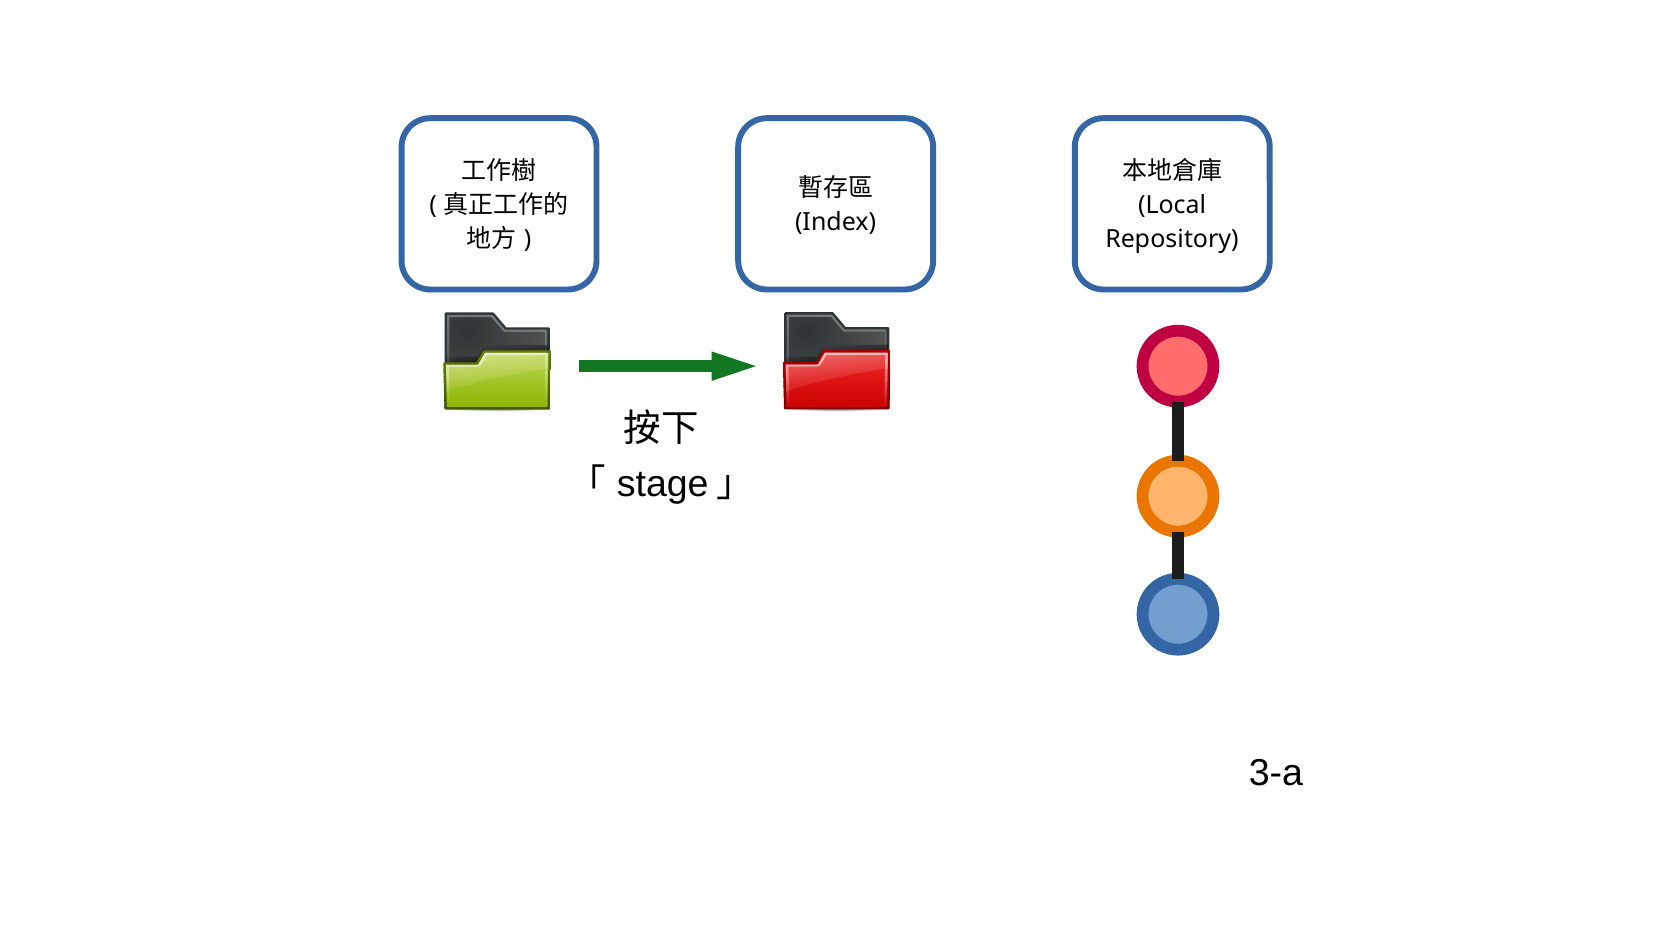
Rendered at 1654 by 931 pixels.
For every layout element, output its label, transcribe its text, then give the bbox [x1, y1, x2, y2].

text_box [1142, 579, 1214, 650]
text_box 工作樹 (真正工作的地方) [401, 118, 597, 290]
text_box [1142, 461, 1214, 532]
text_box 按下 「stage」 [531, 390, 792, 556]
text_box 暫存區 (Index) [738, 118, 934, 290]
text_box 本地倉庫 (Local Repository) [1074, 118, 1270, 290]
text_box 3-a [1234, 744, 1371, 801]
text_box [1142, 330, 1214, 402]
picture [779, 302, 895, 418]
picture [439, 303, 555, 418]
